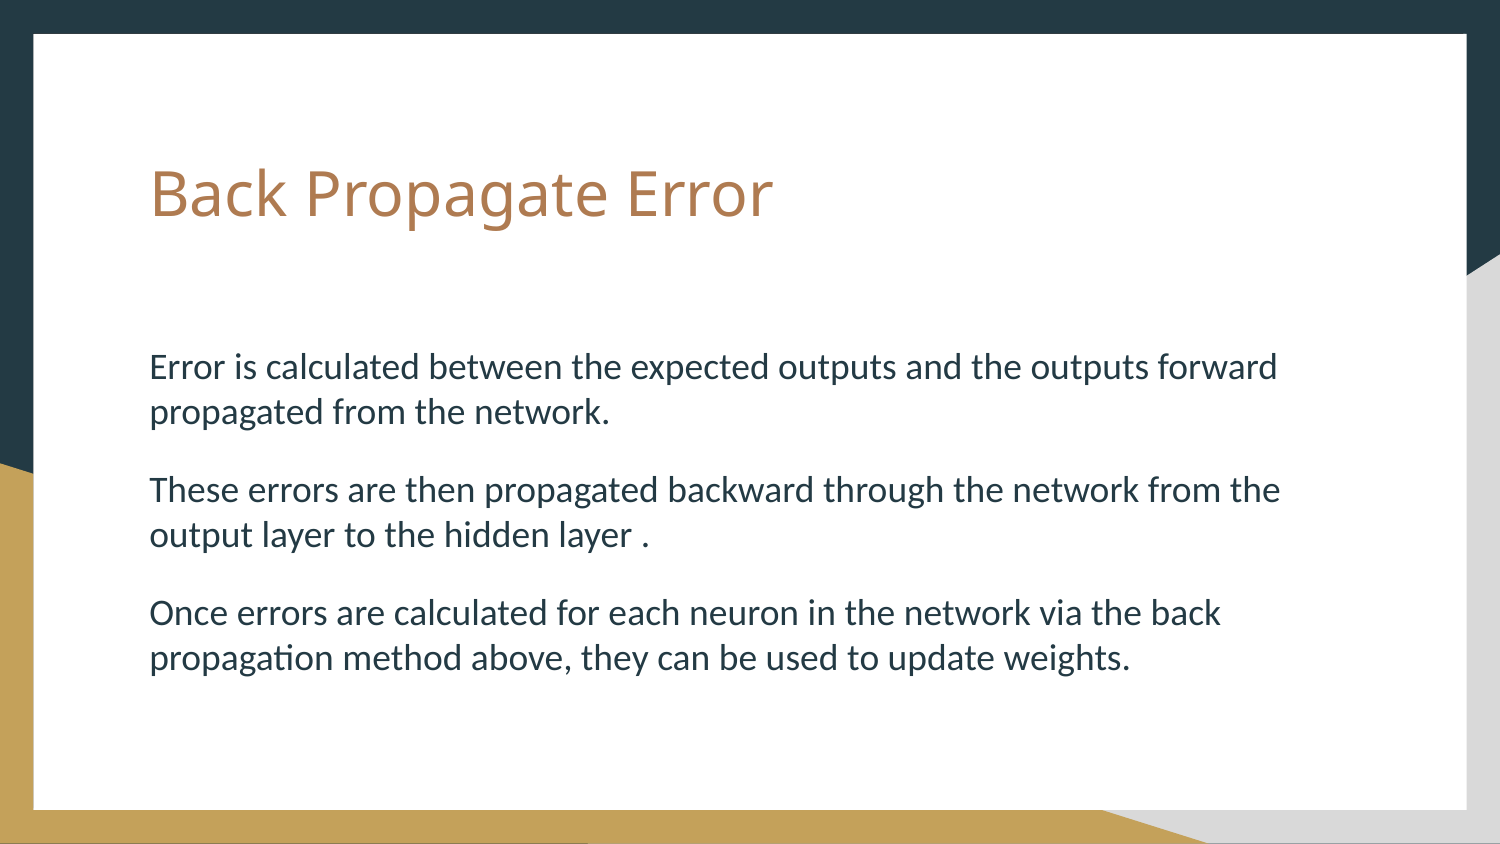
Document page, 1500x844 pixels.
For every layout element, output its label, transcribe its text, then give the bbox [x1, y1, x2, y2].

list Error is calculated between the expected outputs and the outputs forward propagated from the network. These errors are then propagated backward through the network from the output layer to the hidden layer . Once errors are calculated for each neuron in the network via the back propagation method above, they can be used to update weights. [134, 326, 1366, 729]
title Back Propagate Error [134, 138, 1366, 296]
